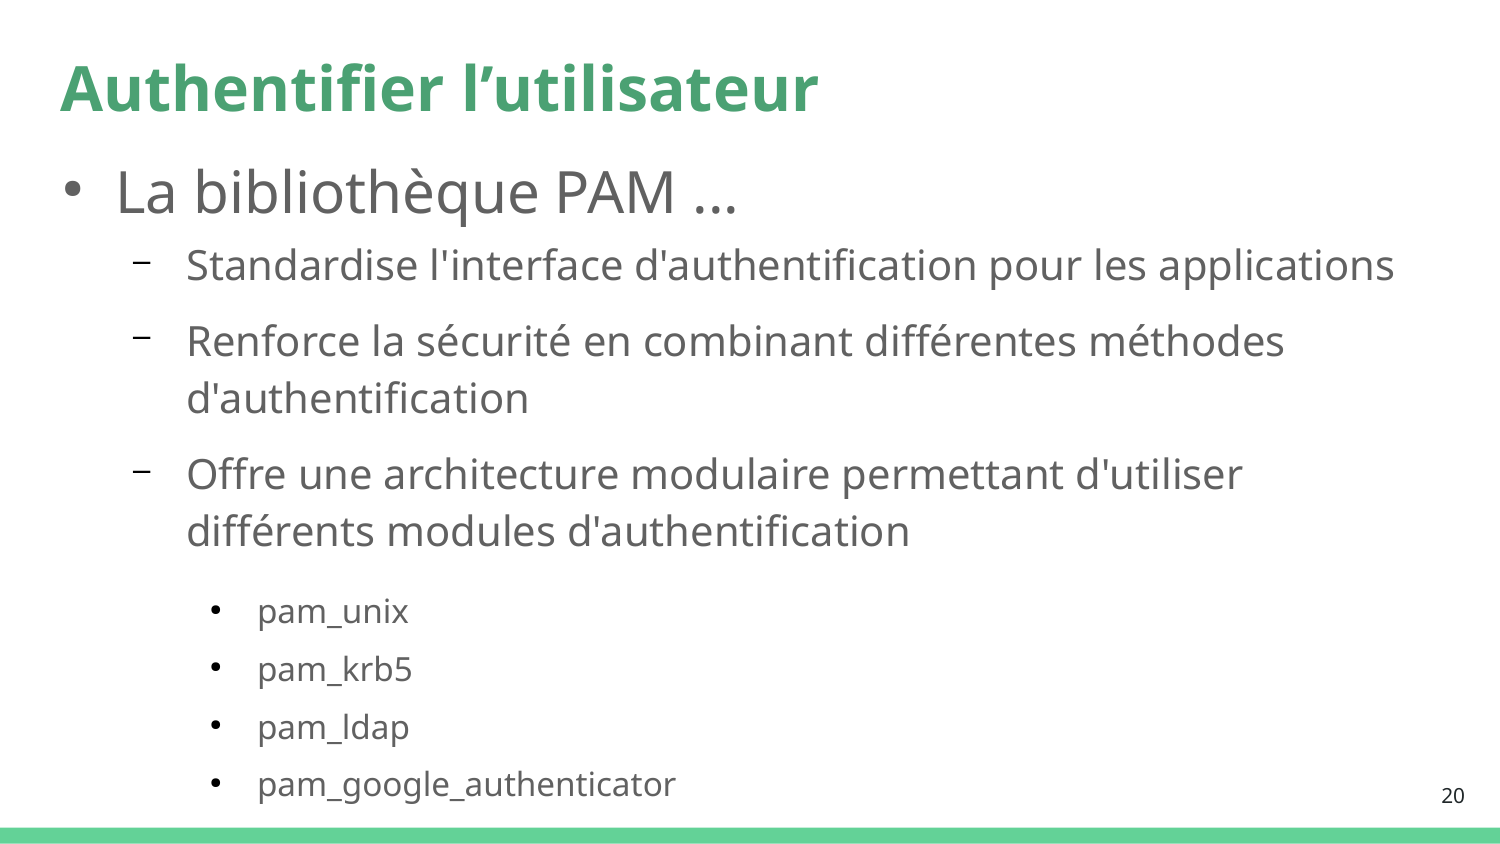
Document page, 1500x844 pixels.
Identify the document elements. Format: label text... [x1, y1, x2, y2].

title Authentifier l’utilisateur [45, 22, 1477, 117]
list La bibliothèque PAM ... Standardise l'interface d'authentification pour les applications Renforce la sécurité en combinant différentes méthodes d'authentification Offre une architecture modulaire permettant d'utiliser différents modules d'authentification pam_unix pam_krb5 pam_ldap pam_google_authenticator [29, 129, 1430, 836]
slide_number <numéro> [1430, 764, 1480, 830]
